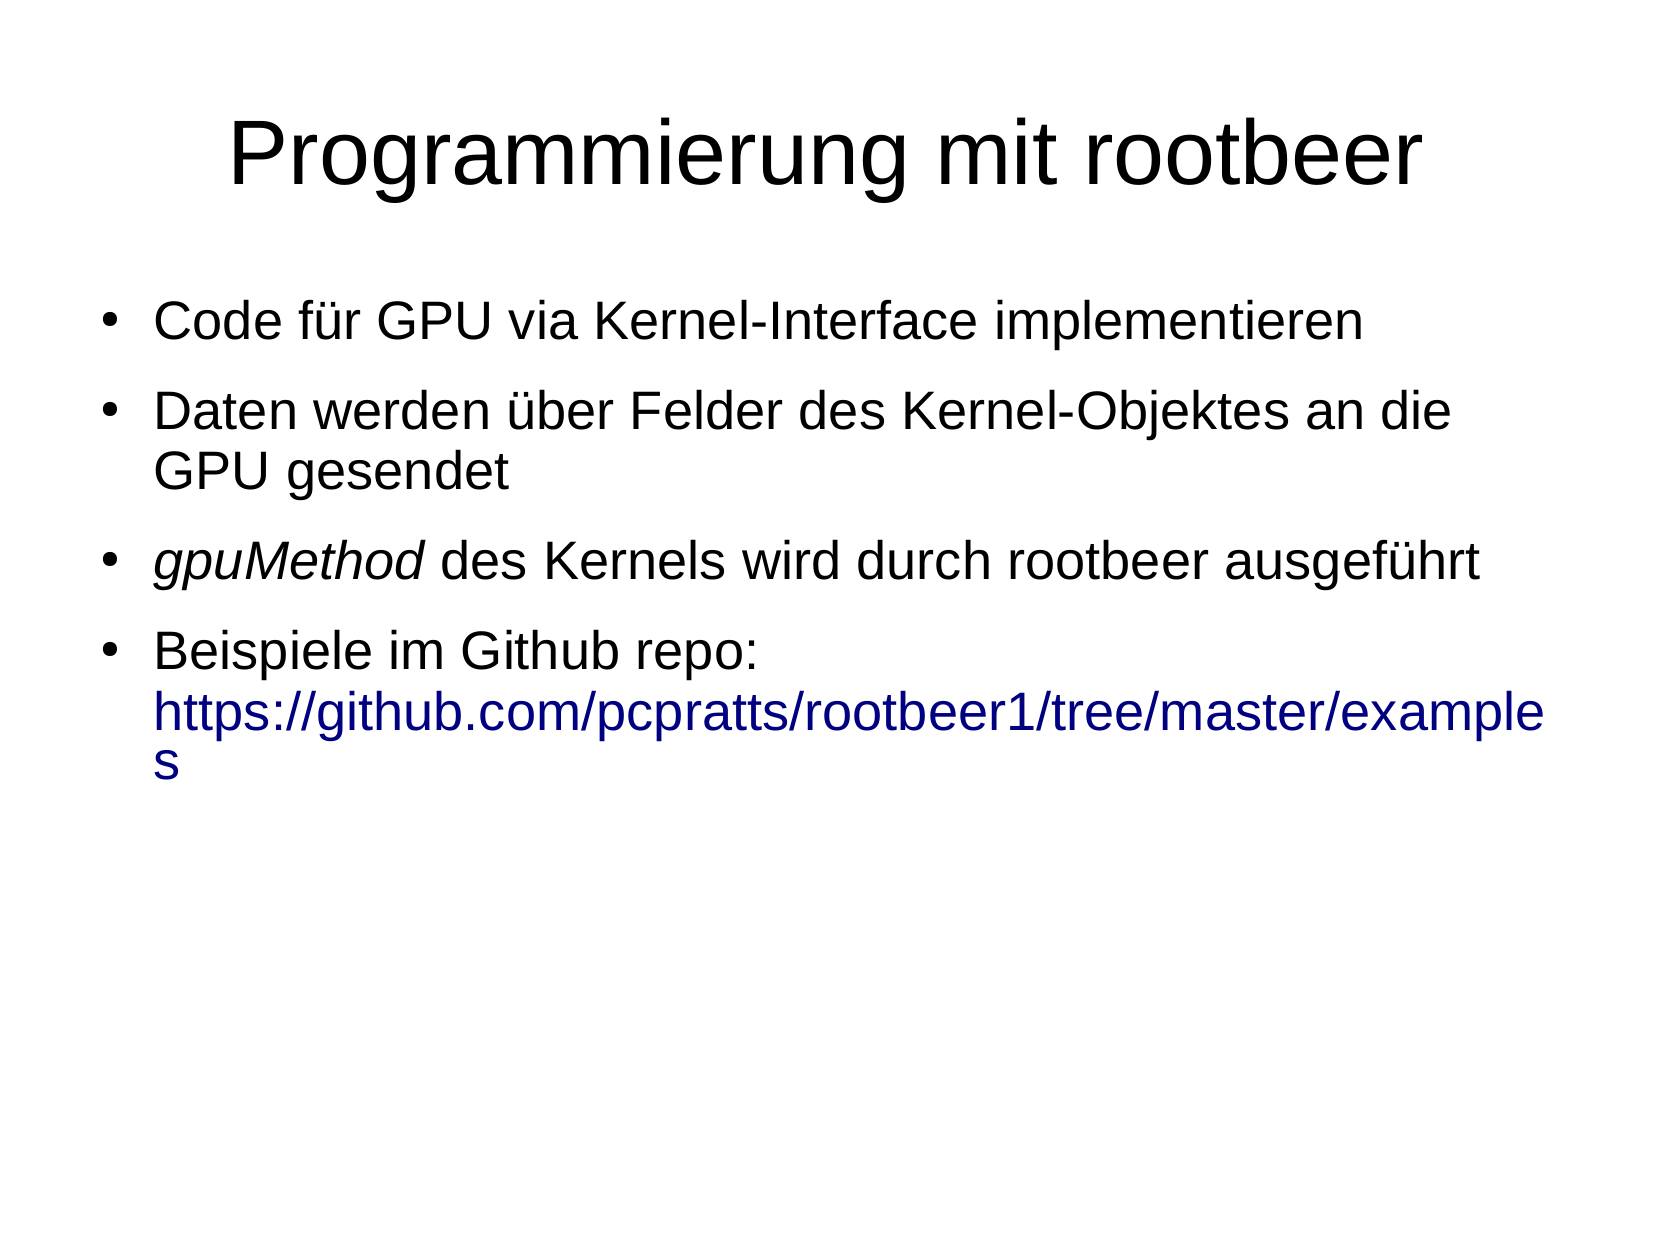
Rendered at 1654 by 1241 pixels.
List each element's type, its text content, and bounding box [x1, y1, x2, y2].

title Programmierung mit rootbeer [82, 49, 1571, 257]
list Code für GPU via Kernel-Interface implementieren Daten werden über Felder des Kernel-Objektes an die GPU gesendet gpuMethod des Kernels wird durch rootbeer ausgeführt Beispiele im Github repo: https://github.com/pcpratts/rootbeer1/tree/master/examples [82, 290, 1571, 1010]
